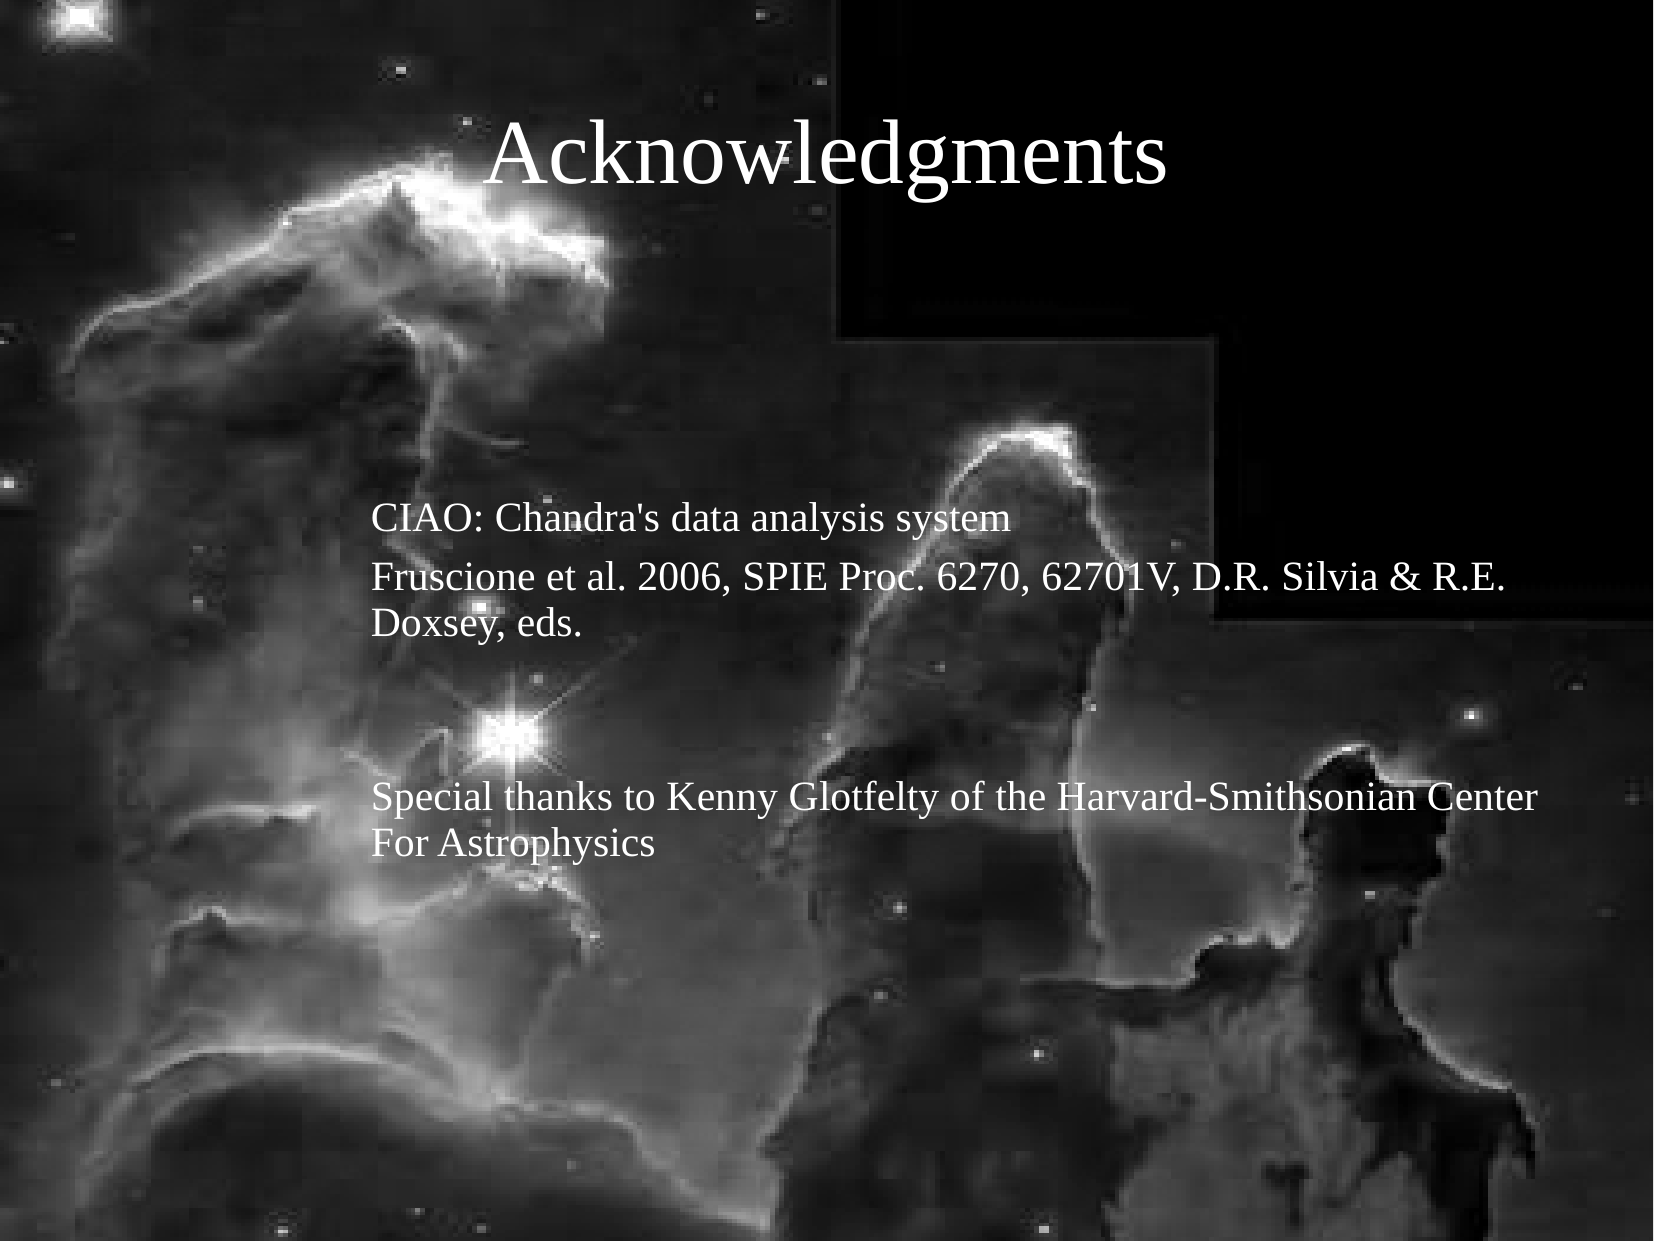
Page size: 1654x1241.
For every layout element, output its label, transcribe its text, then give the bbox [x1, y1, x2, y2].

picture [0, 0, 1654, 1241]
title Acknowledgments [82, 49, 1571, 257]
list CIAO: Chandra's data analysis system Fruscione et al. 2006, SPIE Proc. 6270, 62701V, D.R. Silvia & R.E. Doxsey, eds. Special thanks to Kenny Glotfelty of the Harvard-Smithsonian Center For Astrophysics [87, 262, 1576, 1082]
